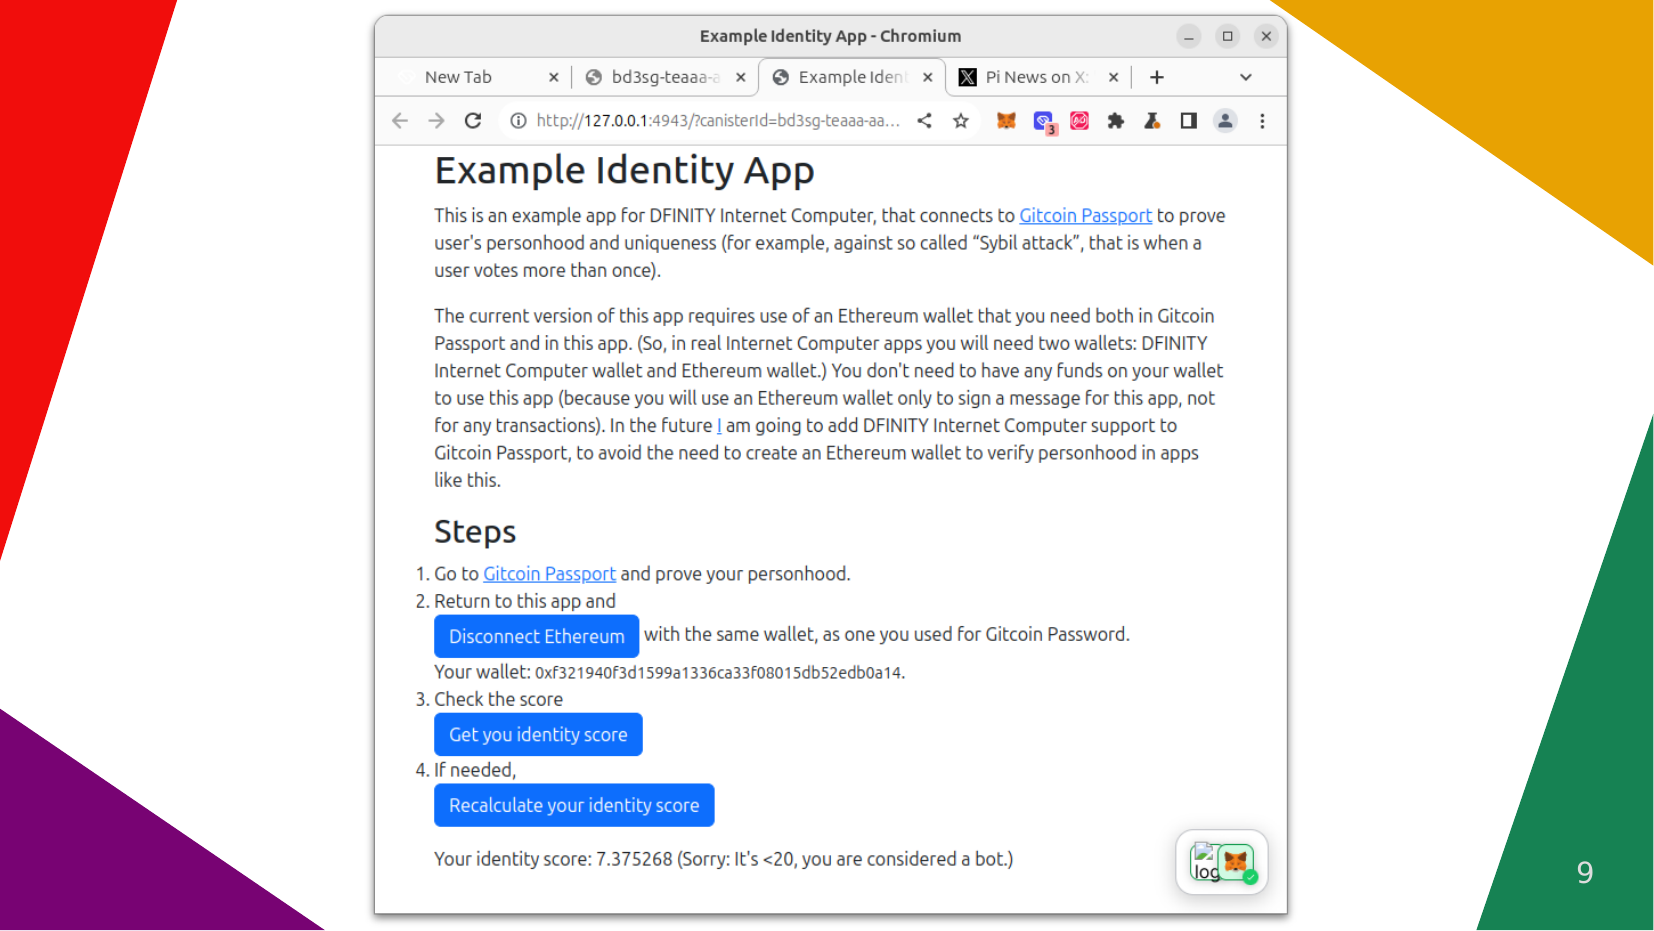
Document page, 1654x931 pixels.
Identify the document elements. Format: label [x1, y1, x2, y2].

picture [359, 2, 1303, 931]
